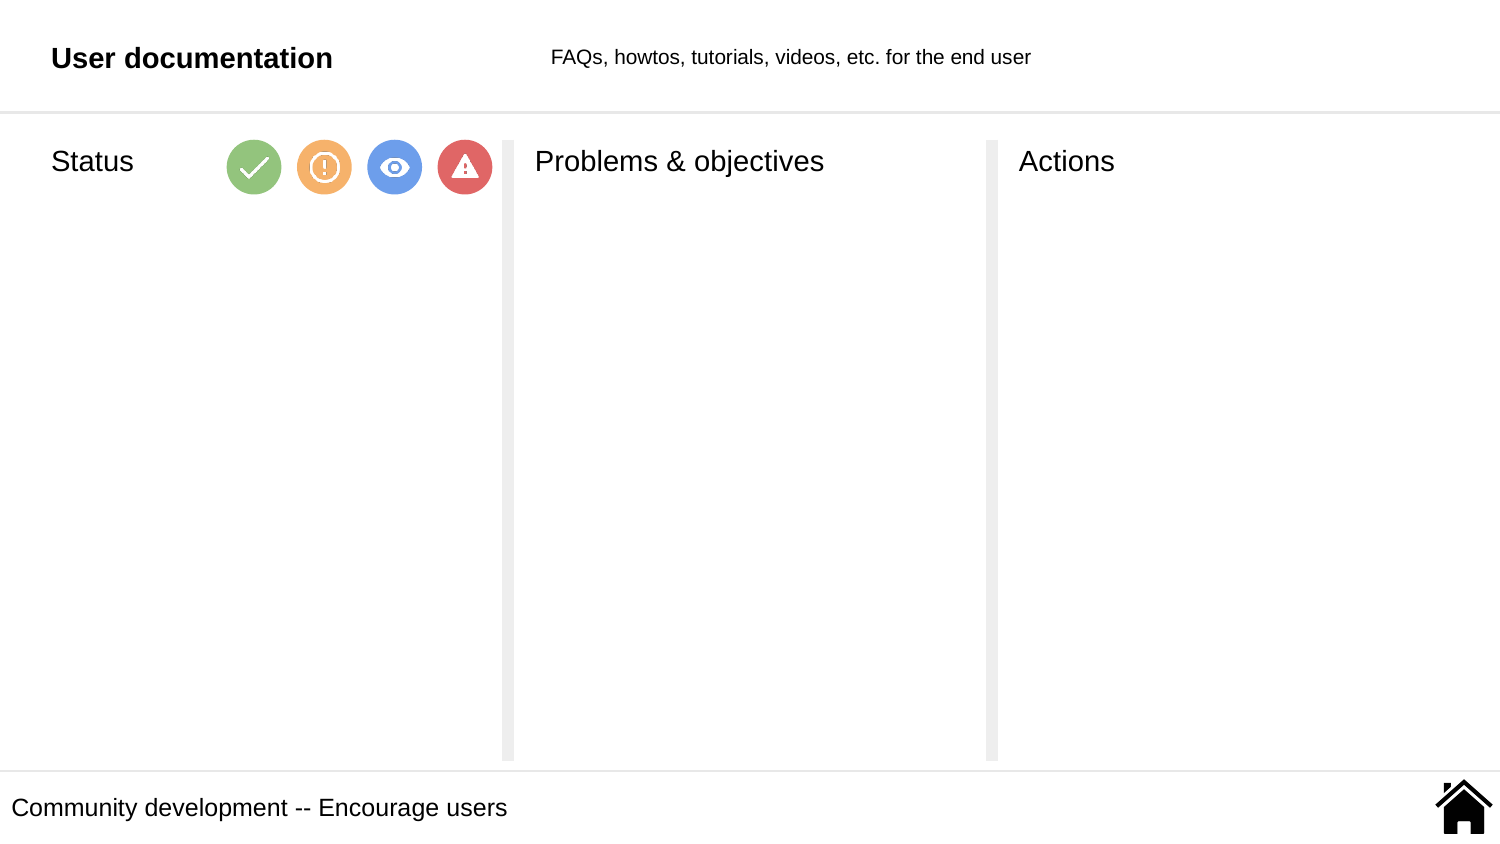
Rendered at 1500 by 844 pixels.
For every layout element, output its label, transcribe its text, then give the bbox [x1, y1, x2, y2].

list Actions [1007, 131, 1461, 770]
list Status [39, 131, 493, 769]
picture [306, 148, 343, 186]
picture [1435, 779, 1493, 834]
text_box [236, 139, 272, 146]
picture [233, 146, 275, 188]
text_box [236, 188, 272, 195]
text_box [367, 139, 423, 195]
picture [449, 149, 481, 182]
text_box [226, 149, 233, 185]
list Community development -- Encourage users [0, 769, 1430, 844]
list FAQs, howtos, tutorials, videos, etc. for the end user [539, 15, 1461, 98]
text_box [296, 139, 352, 195]
picture [378, 152, 411, 184]
list Problems & objectives [523, 131, 977, 769]
title User documentation [39, 15, 524, 98]
text_box [275, 149, 282, 185]
text_box [437, 139, 493, 195]
